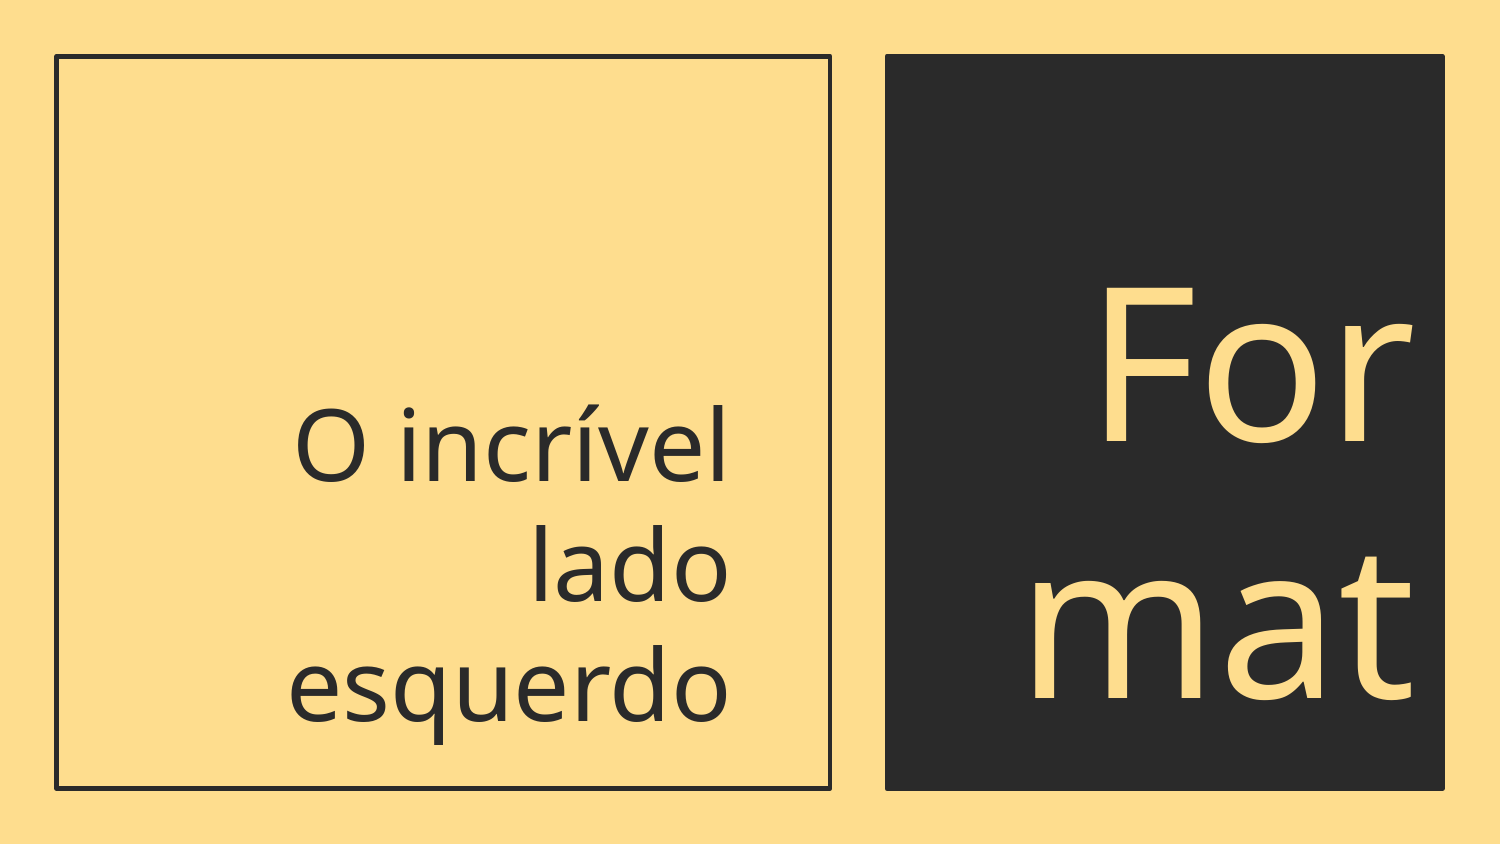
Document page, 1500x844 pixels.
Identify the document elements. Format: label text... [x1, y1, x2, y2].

title O incrível lado esquerdo [114, 618, 747, 757]
title Format [895, 434, 1432, 757]
